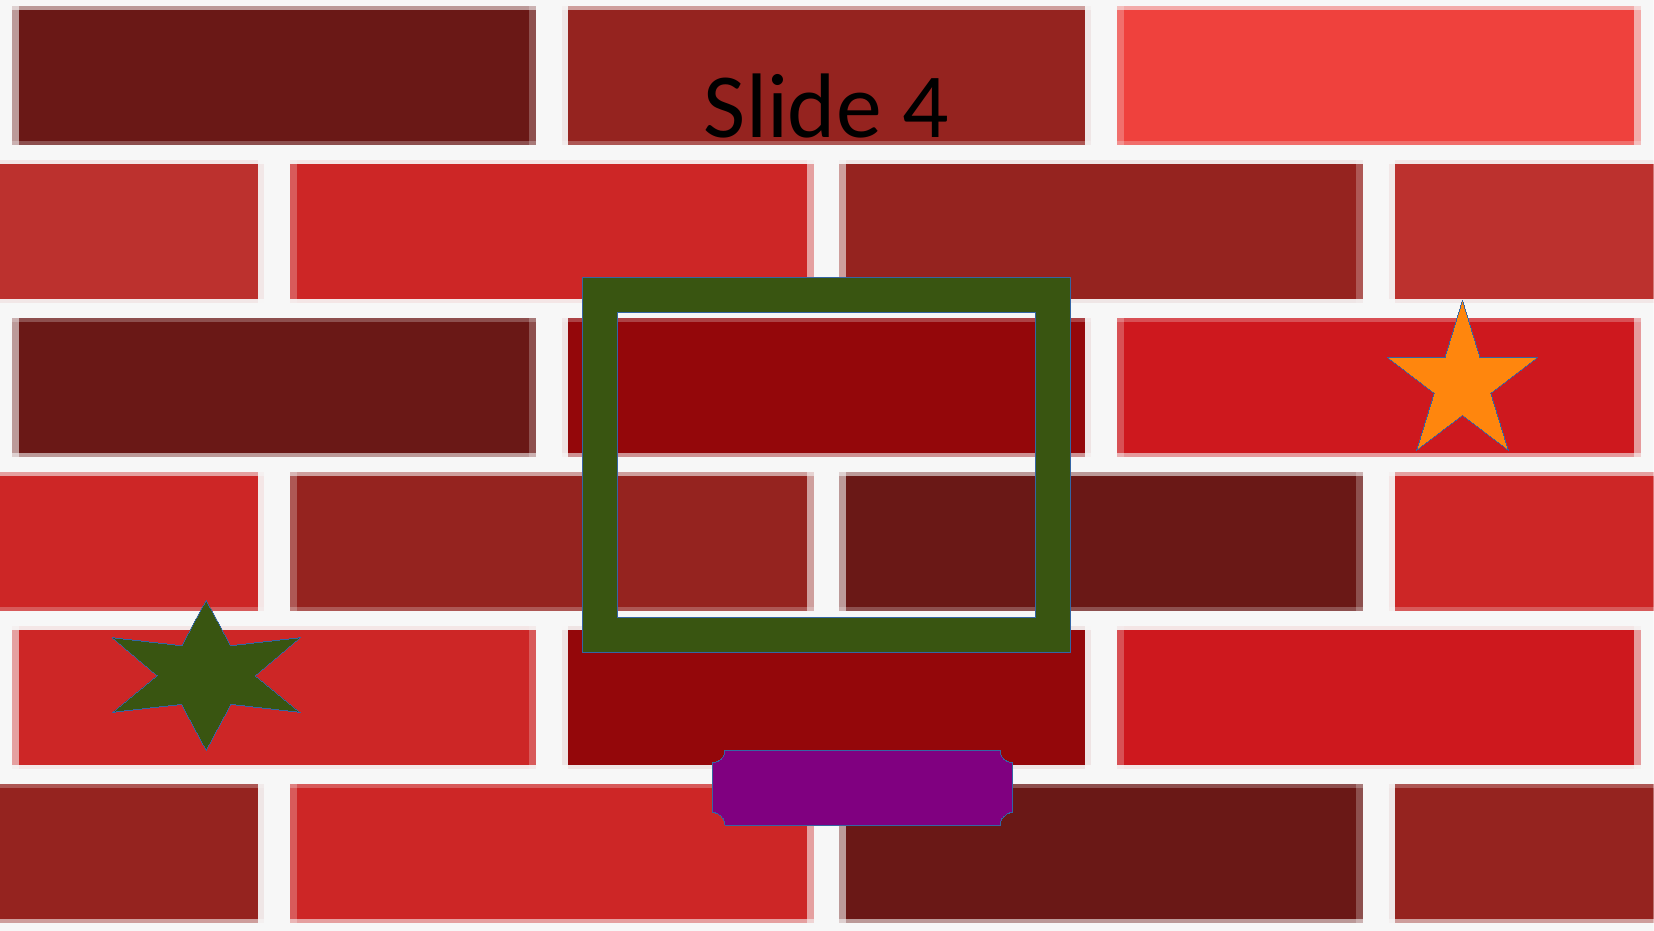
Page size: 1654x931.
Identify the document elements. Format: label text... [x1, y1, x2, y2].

picture [0, 0, 1654, 931]
text_box [582, 277, 1071, 653]
title Slide 4 [82, 37, 1571, 193]
